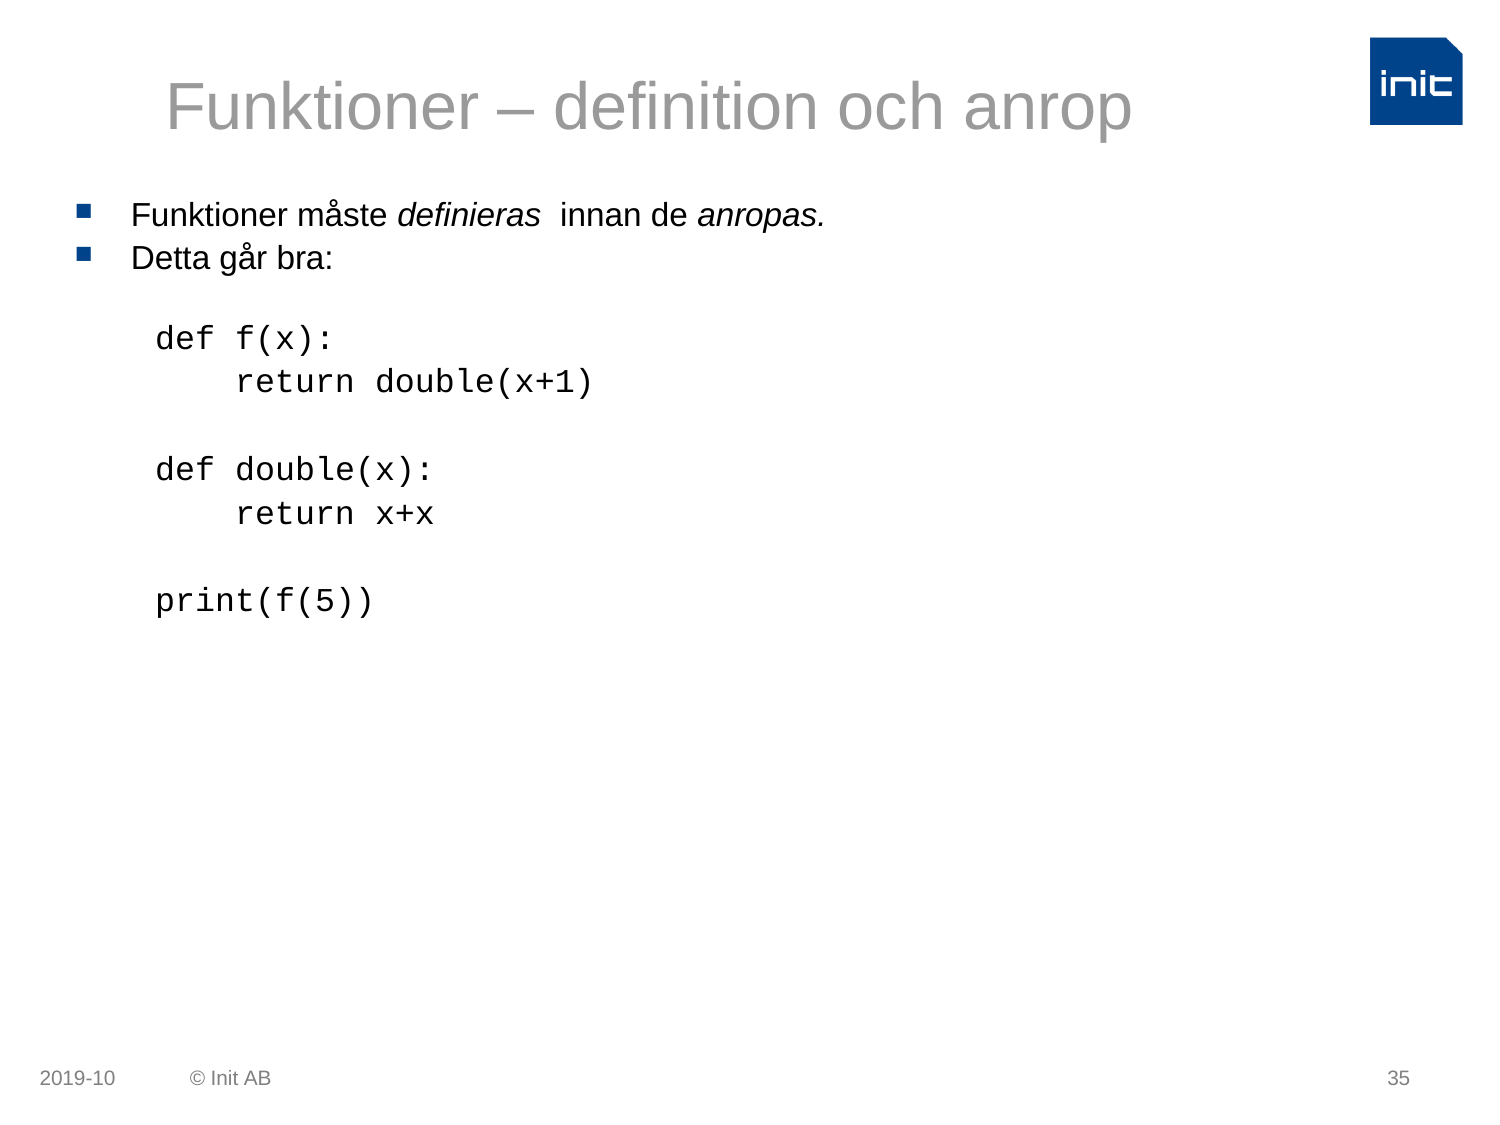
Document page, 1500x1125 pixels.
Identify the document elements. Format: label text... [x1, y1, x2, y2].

text_box © Init AB [174, 1037, 1326, 1098]
text_box 2019-10 [24, 1037, 151, 1098]
text_box Funktioner – definition och anrop [150, 0, 1351, 151]
picture [1370, 37, 1463, 125]
text_box Funktioner måste definieras innan de anropas. Detta går bra: def f(x): return double(x+1) def double(x): return x+x print(f(5)) [62, 189, 1463, 963]
text_box <nummer> [1350, 1037, 1426, 1098]
